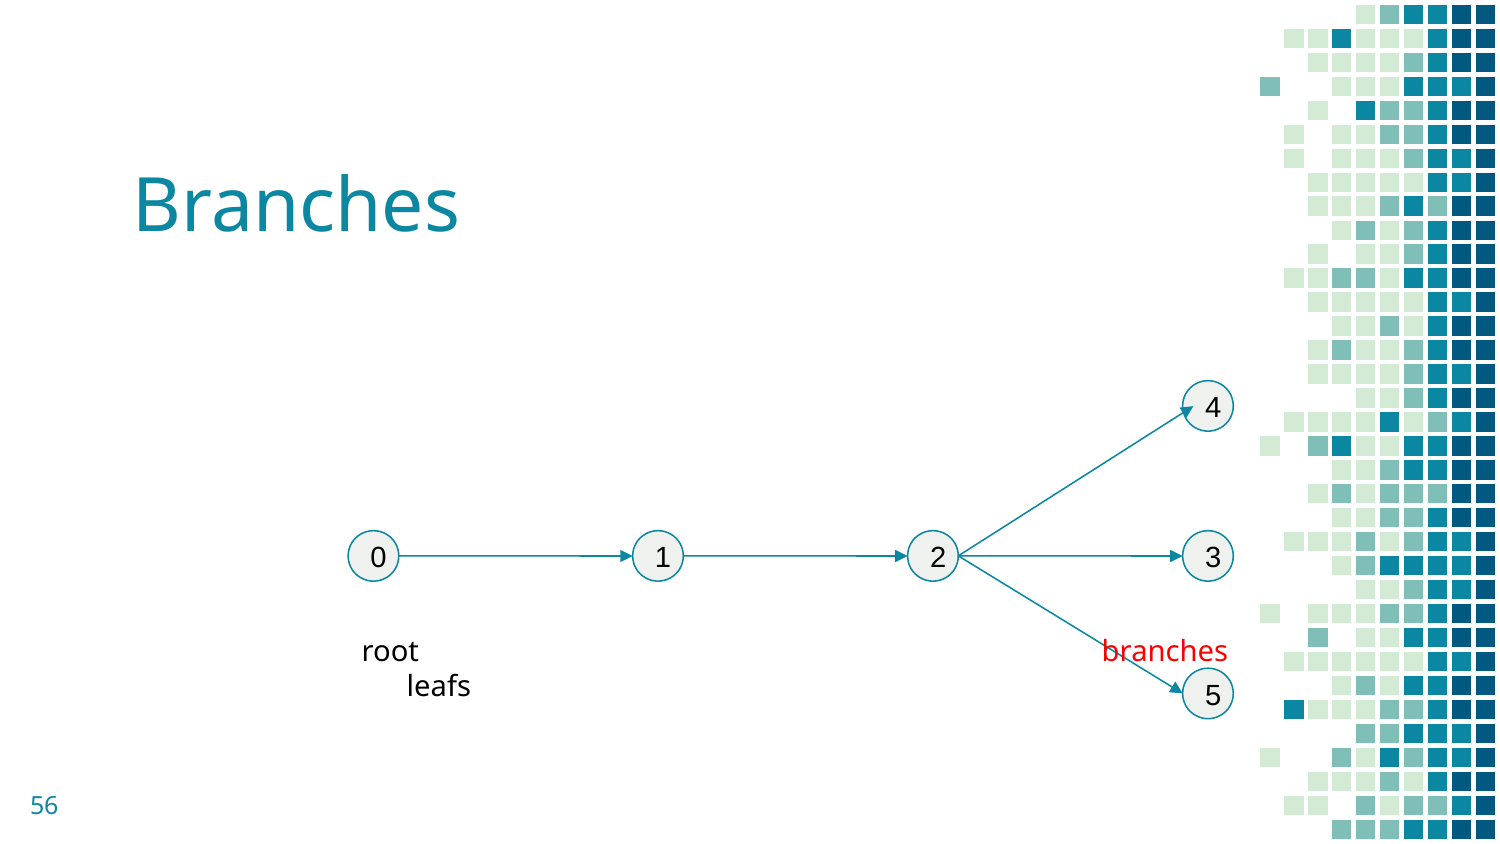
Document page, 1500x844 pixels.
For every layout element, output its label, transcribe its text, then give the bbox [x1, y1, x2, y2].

text_box 3 [1182, 530, 1234, 582]
text_box 1 [632, 530, 684, 582]
text_box 2 [907, 530, 959, 582]
text_box 0 [348, 530, 399, 582]
text_box root branches leafs [346, 617, 1275, 718]
title Branches [117, 121, 1227, 262]
text_box 4 [1182, 380, 1234, 432]
slide_number <number> [15, 774, 105, 839]
